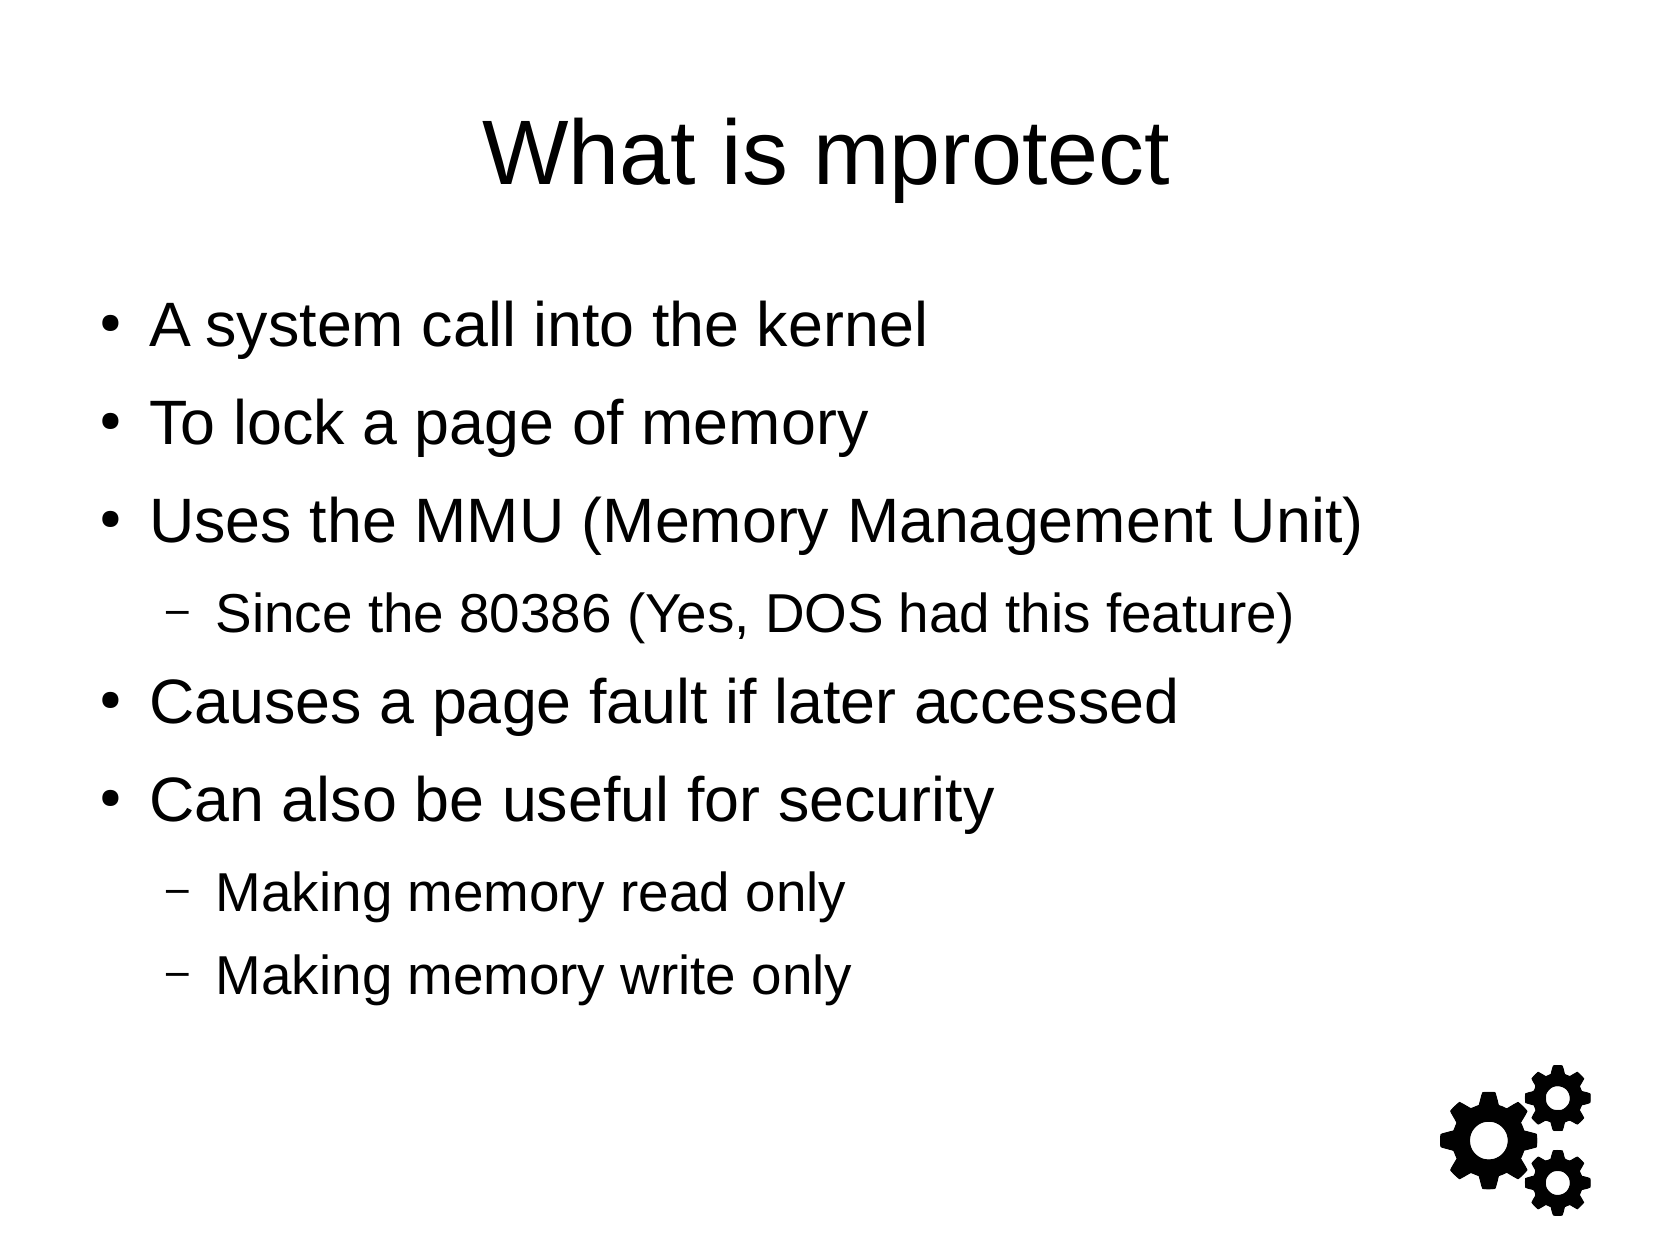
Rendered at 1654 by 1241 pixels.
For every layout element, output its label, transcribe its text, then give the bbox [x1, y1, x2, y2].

title What is mprotect [82, 49, 1571, 257]
list A system call into the kernel To lock a page of memory Uses the MMU (Memory Management Unit) Since the 80386 (Yes, DOS had this feature) Causes a page fault if later accessed Can also be useful for security Making memory read only Making memory write only [82, 290, 1571, 1010]
picture [1440, 1065, 1591, 1216]
